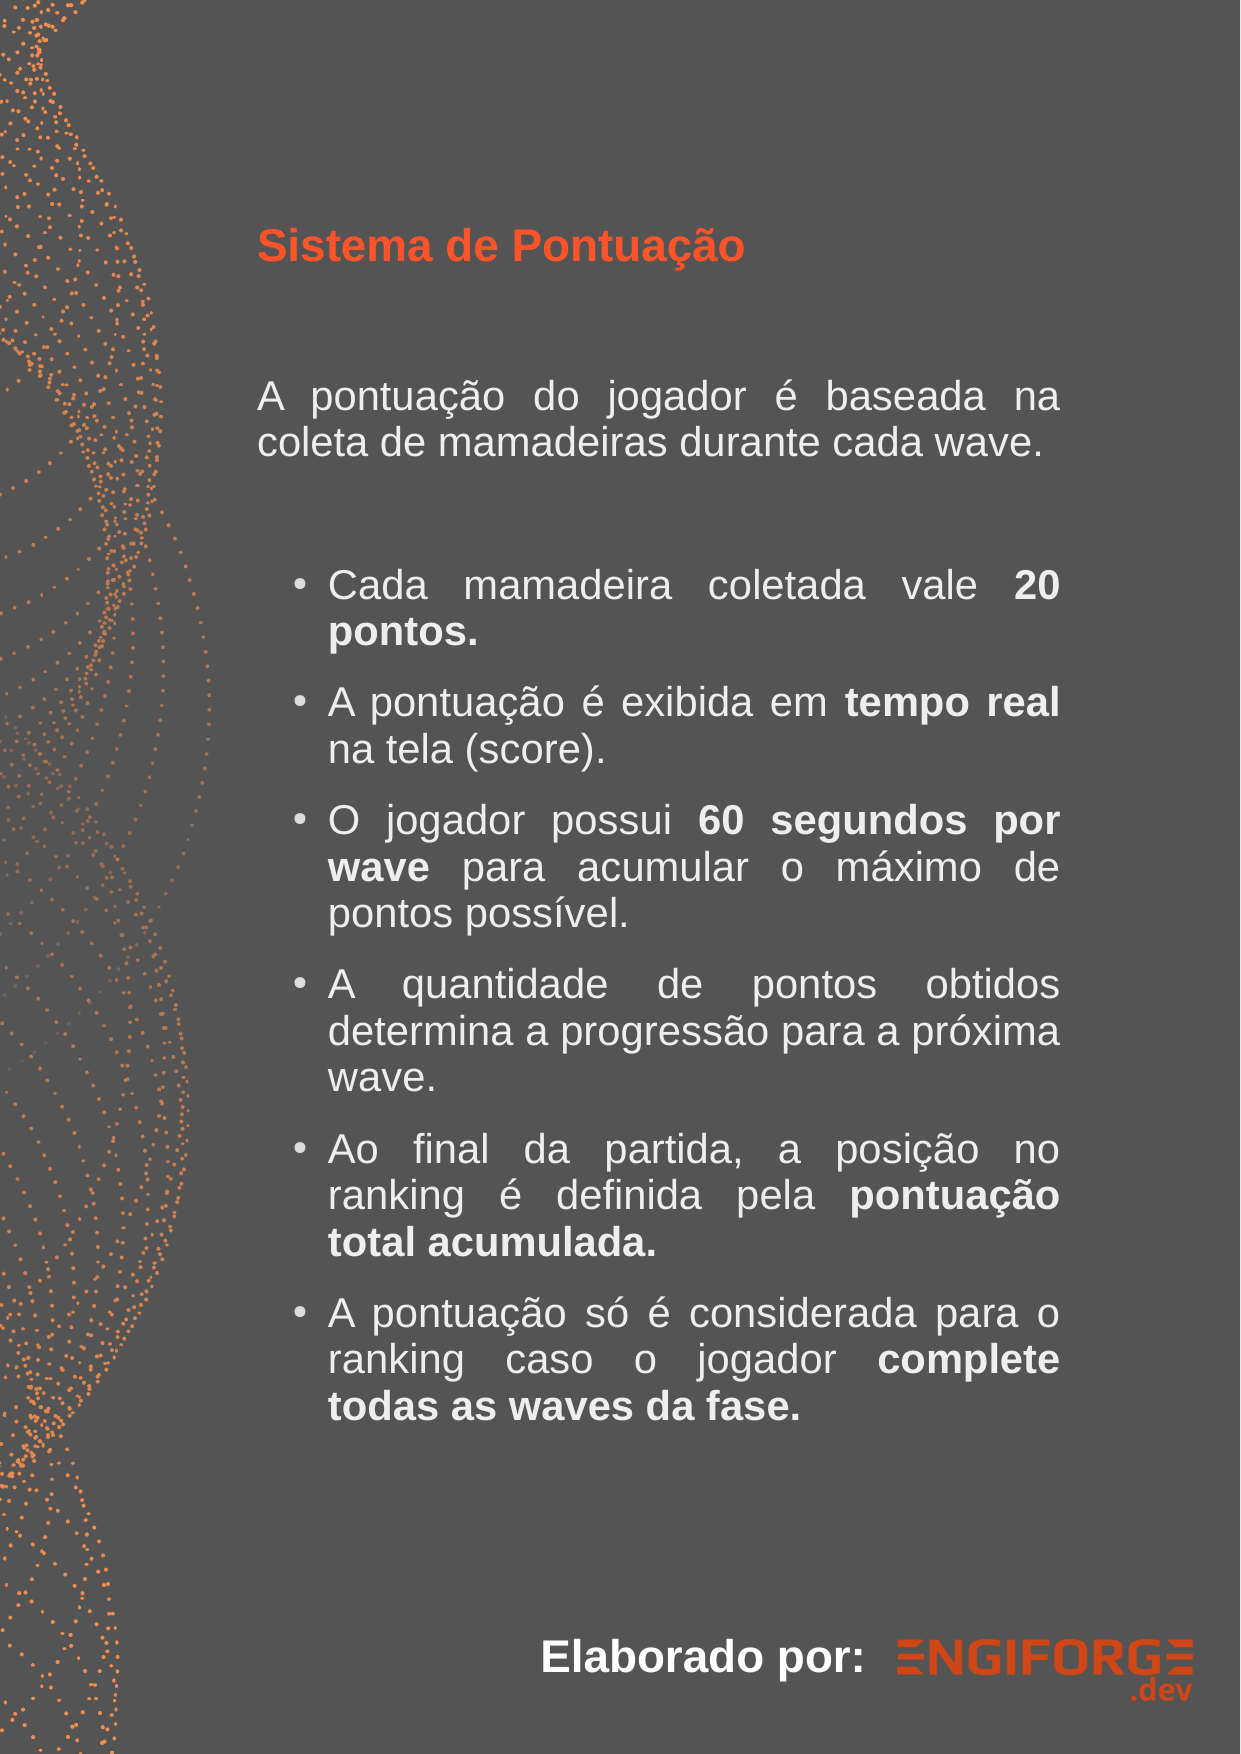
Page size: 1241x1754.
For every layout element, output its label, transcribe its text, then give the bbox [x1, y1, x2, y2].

picture [0, 0, 1241, 1754]
text_box Elaborado por: [525, 1624, 941, 1742]
text_box Sistema de Pontuação A pontuação do jogador é baseada na coleta de mamadeiras durante cada wave. Cada mamadeira coletada vale 20 pontos. A pontuação é exibida em tempo real na tela (score). O jogador possui 60 segundos por wave para acumular o máximo de pontos possível. A quantidade de pontos obtidos determina a progressão para a próxima wave. Ao final da partida, a posição no ranking é definida pela pontuação total acumulada. A pontuação só é considerada para o ranking caso o jogador complete todas as waves da fase. [242, 212, 1076, 1508]
